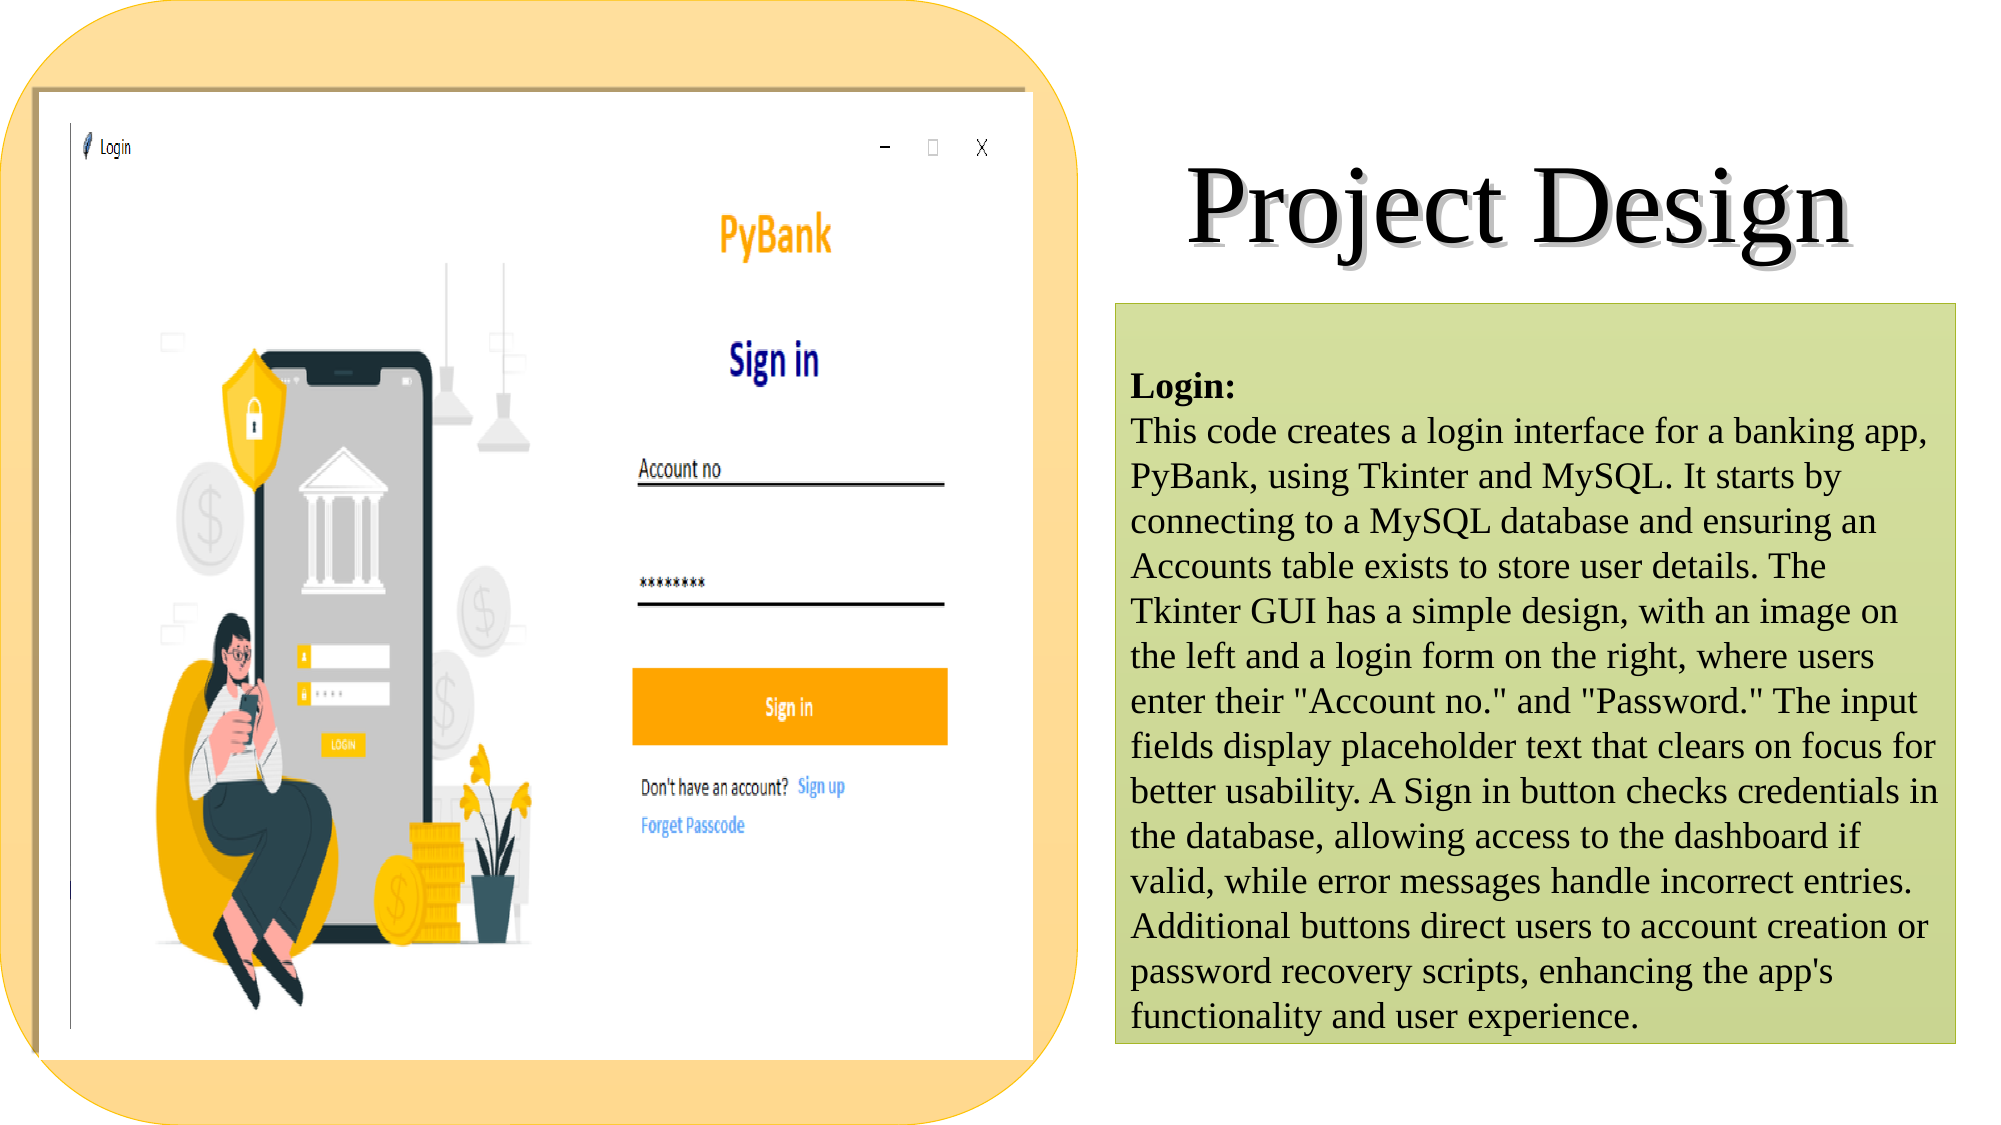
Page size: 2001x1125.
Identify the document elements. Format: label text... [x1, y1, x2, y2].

picture [69, 122, 1003, 1030]
text_box Login: This code creates a login interface for a banking app, PyBank, using Tkinter and MySQL. It starts by connecting to a MySQL database and ensuring an Accounts table exists to store user details. The Tkinter GUI has a simple design, with an image on the left and a login form on the right, where users enter their "Account no." and "Password." The input fields display placeholder text that clears on focus for better usability. A Sign in button checks credentials in the database, allowing access to the dashboard if valid, while error messages handle incorrect entries. Additional buttons direct users to account creation or password recovery scripts, enhancing the app's functionality and user experience. [1115, 303, 1955, 1044]
text_box Project Design [1170, 123, 1866, 273]
text_box [0, 0, 1078, 1125]
